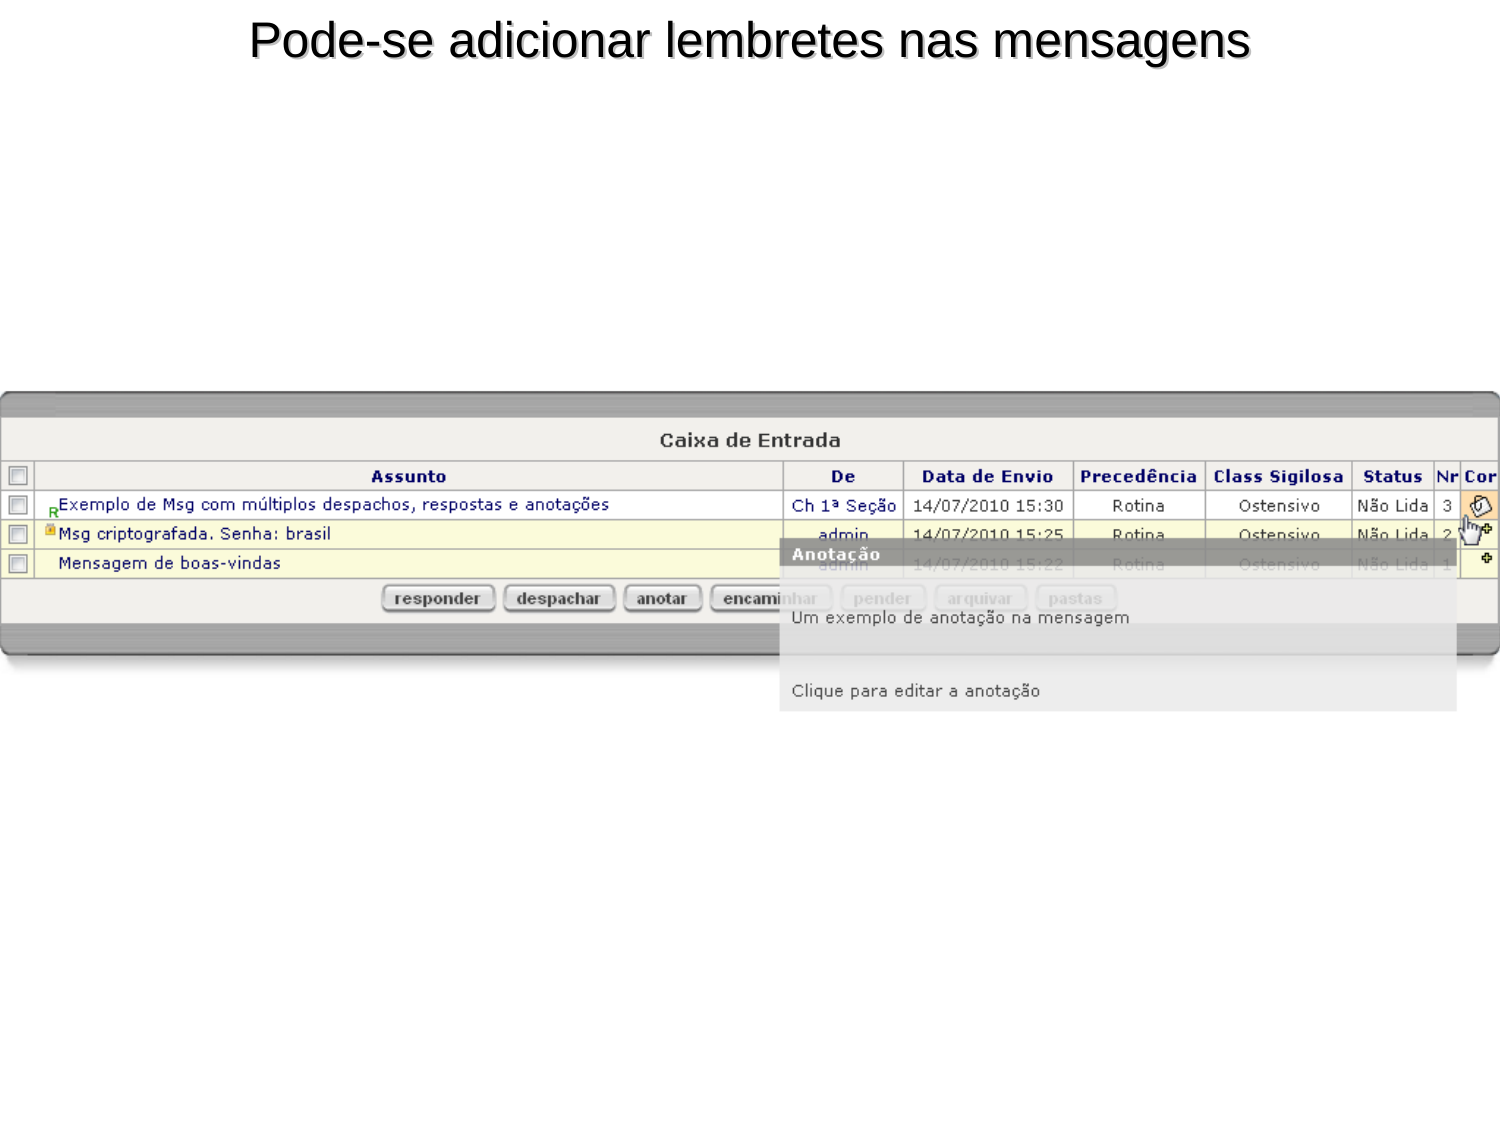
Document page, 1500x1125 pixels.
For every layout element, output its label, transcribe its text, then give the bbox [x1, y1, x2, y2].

text_box Pode-se adicionar lembretes nas mensagens [0, 0, 1500, 76]
picture [0, 387, 1500, 738]
